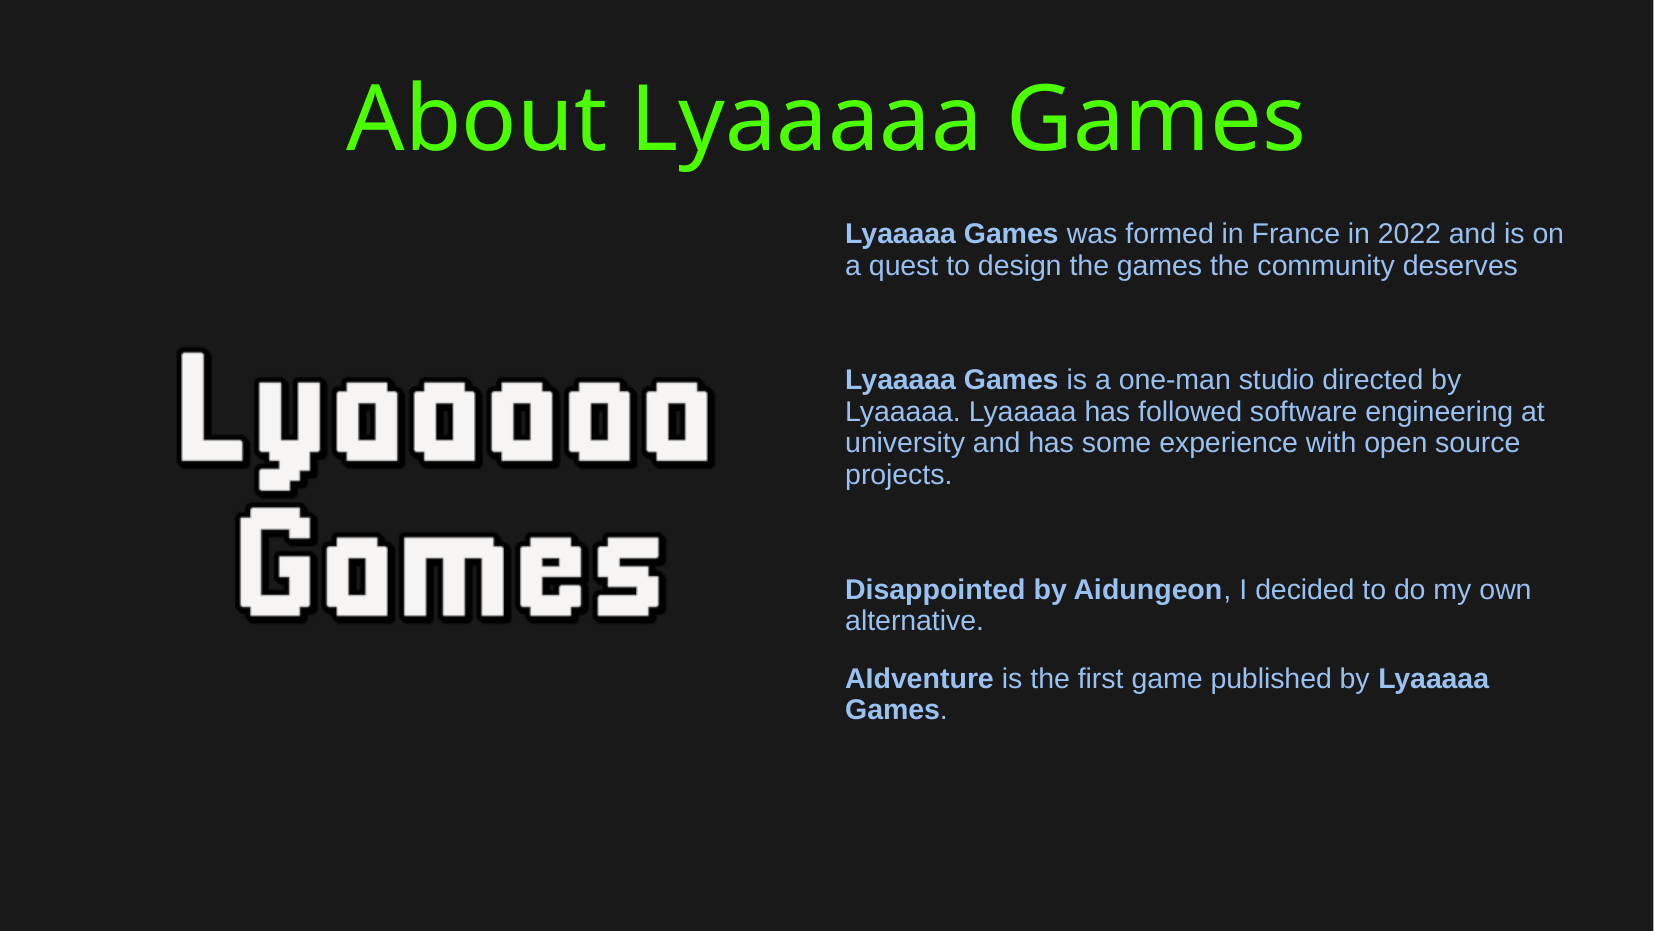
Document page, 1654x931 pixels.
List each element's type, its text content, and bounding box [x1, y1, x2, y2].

title About Lyaaaaa Games [82, 37, 1571, 193]
list Lyaaaaa Games was formed in France in 2022 and is on a quest to design the games the community deserves Lyaaaaa Games is a one-man studio directed by Lyaaaaa. Lyaaaaa has followed software engineering at university and has some experience with open source projects. Disappointed by Aidungeon, I decided to do my own alternative. AIdventure is the first game published by Lyaaaaa Games. [845, 217, 1572, 758]
picture [0, 0, 1654, 931]
